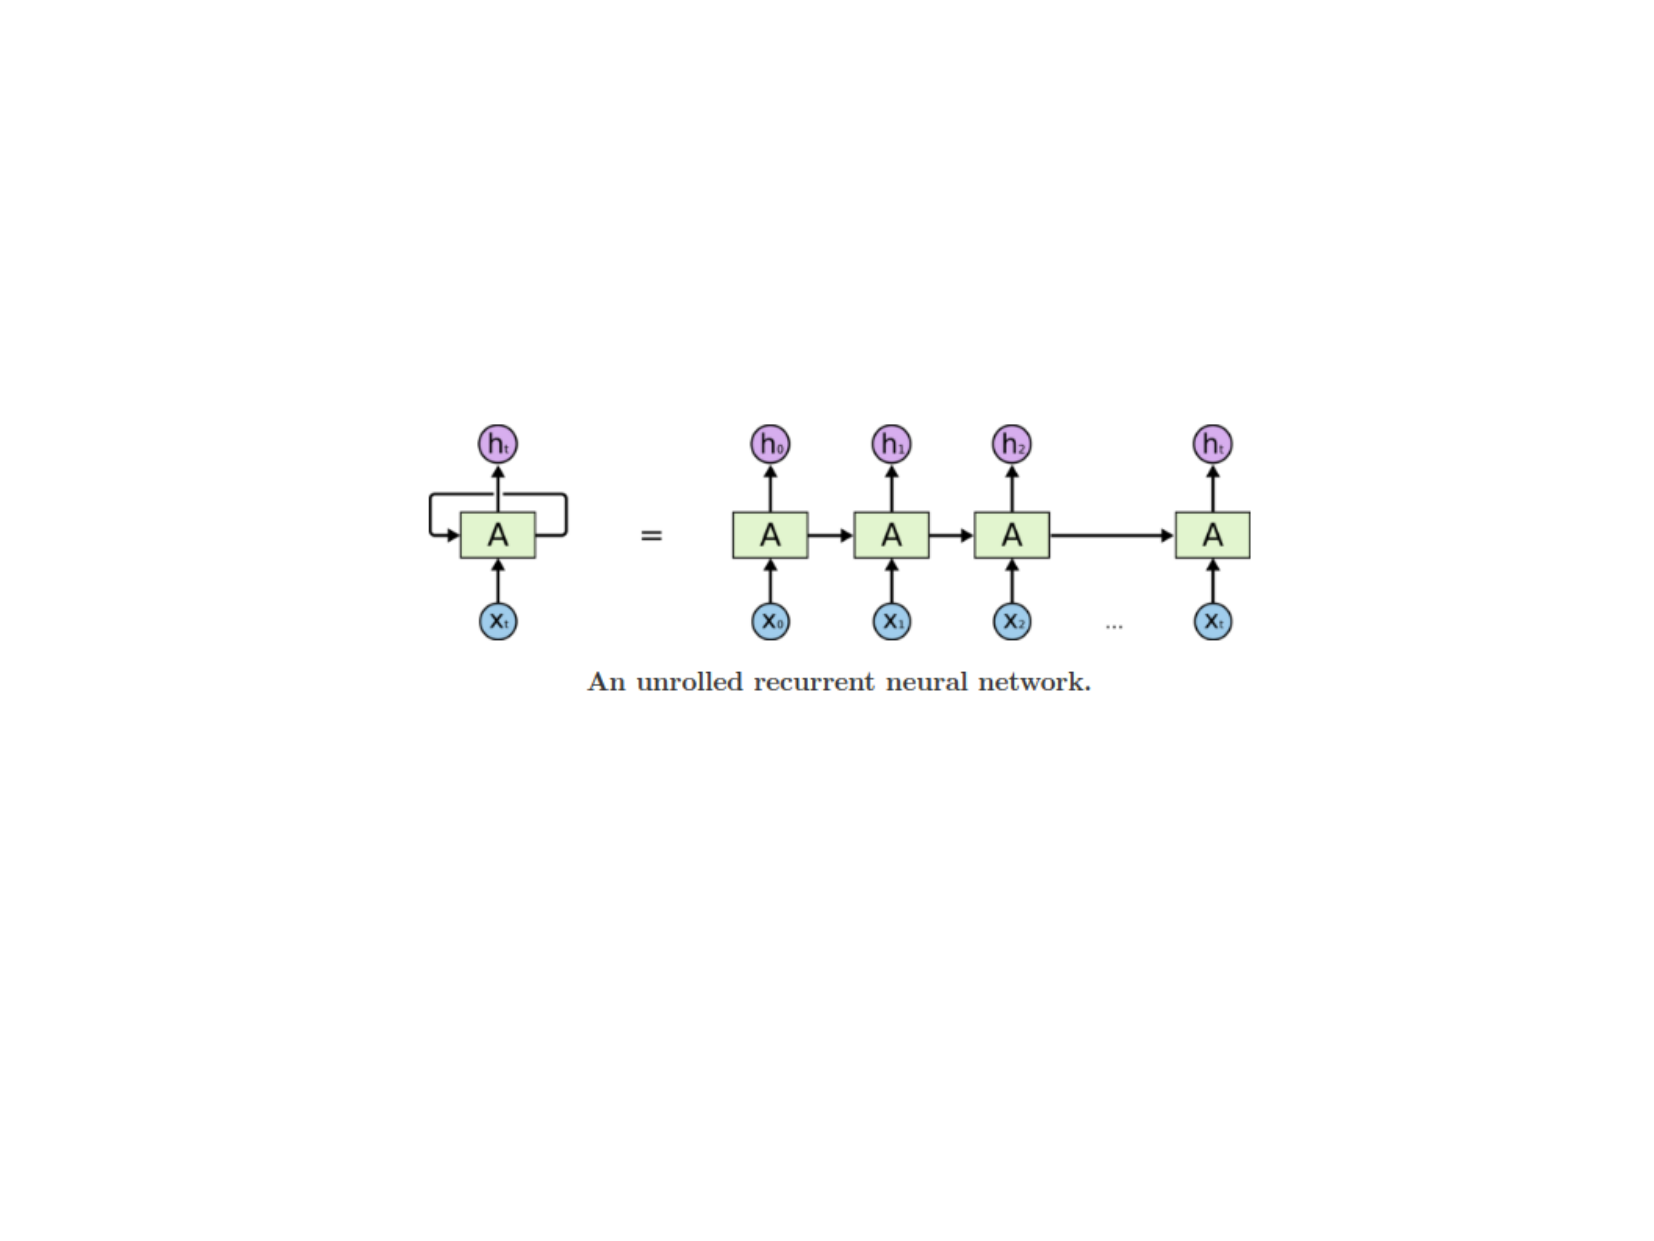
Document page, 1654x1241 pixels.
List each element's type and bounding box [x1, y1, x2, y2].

picture [401, 409, 1279, 697]
